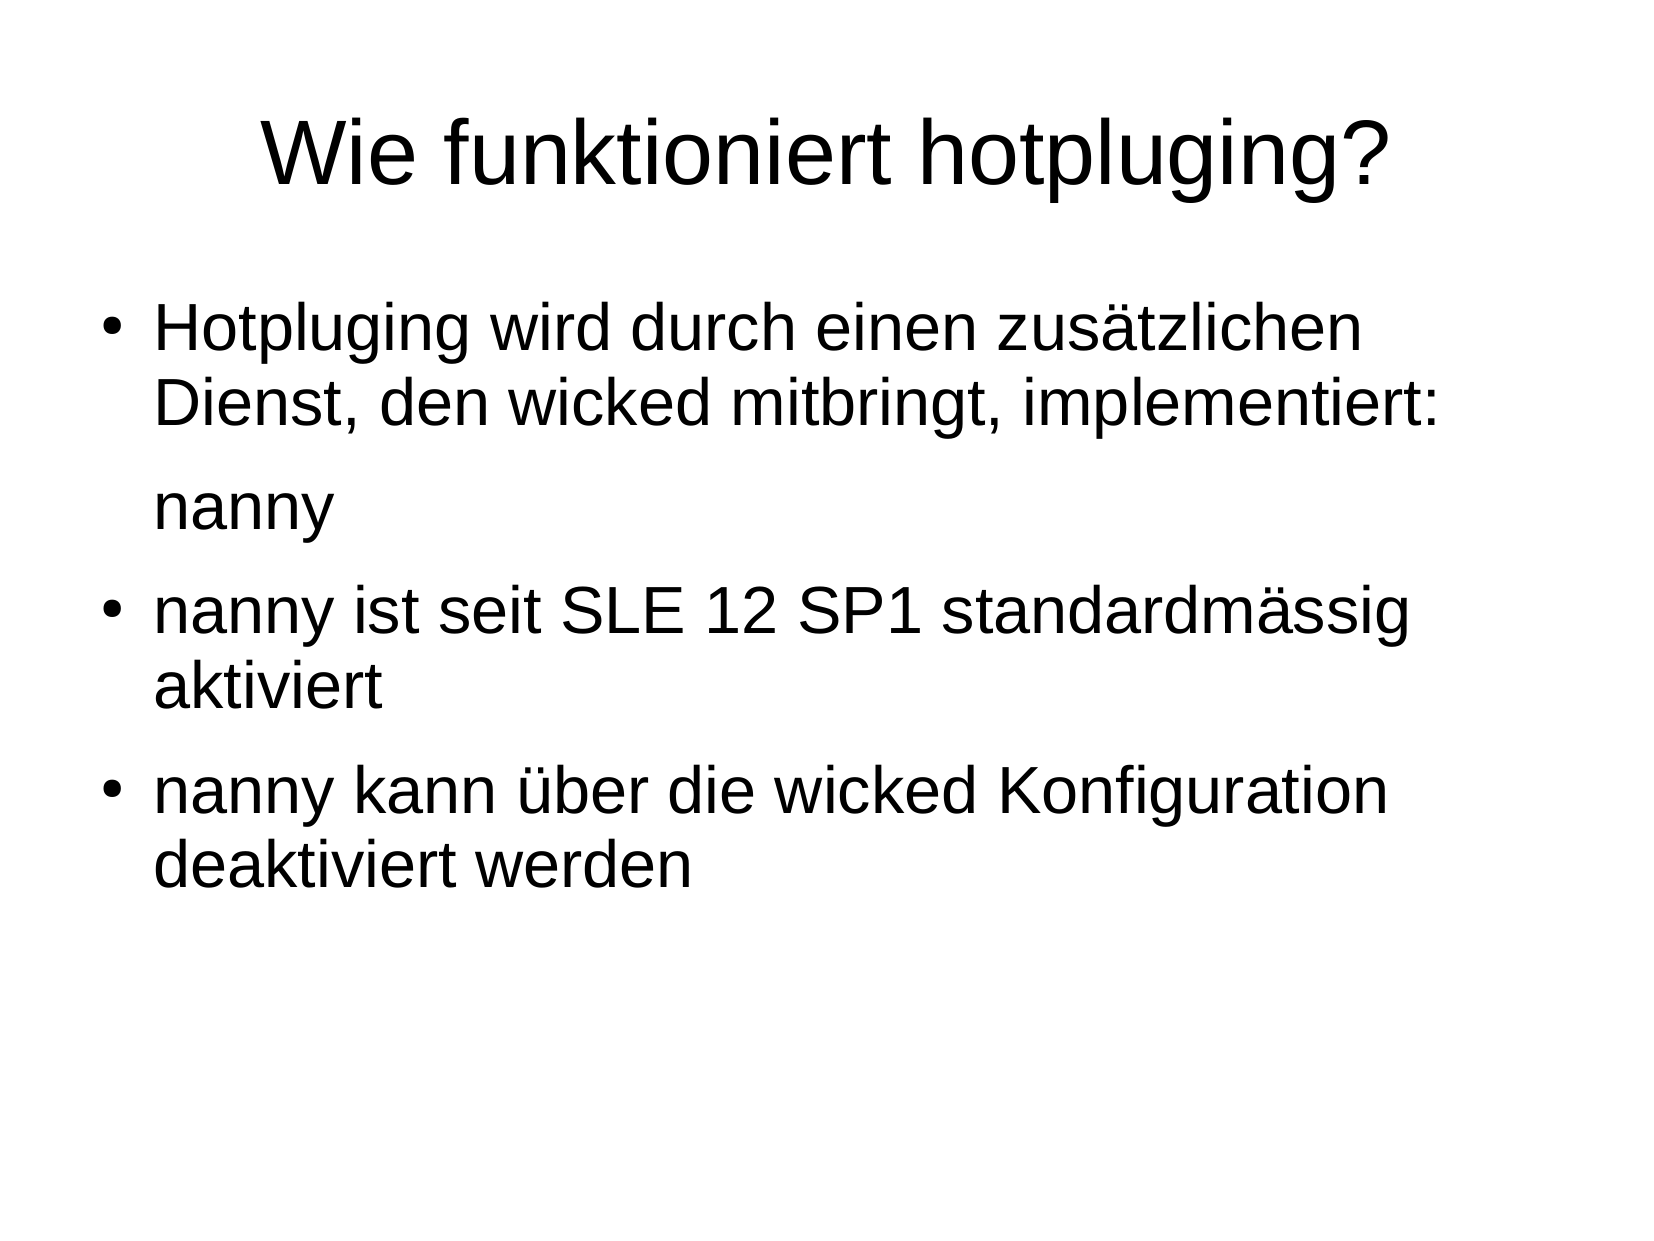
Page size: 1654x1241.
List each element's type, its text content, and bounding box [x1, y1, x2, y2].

title Wie funktioniert hotpluging? [82, 49, 1571, 257]
list Hotpluging wird durch einen zusätzlichen Dienst, den wicked mitbringt, implementiert: nanny nanny ist seit SLE 12 SP1 standardmässig aktiviert nanny kann über die wicked Konfiguration deaktiviert werden [82, 290, 1571, 1010]
